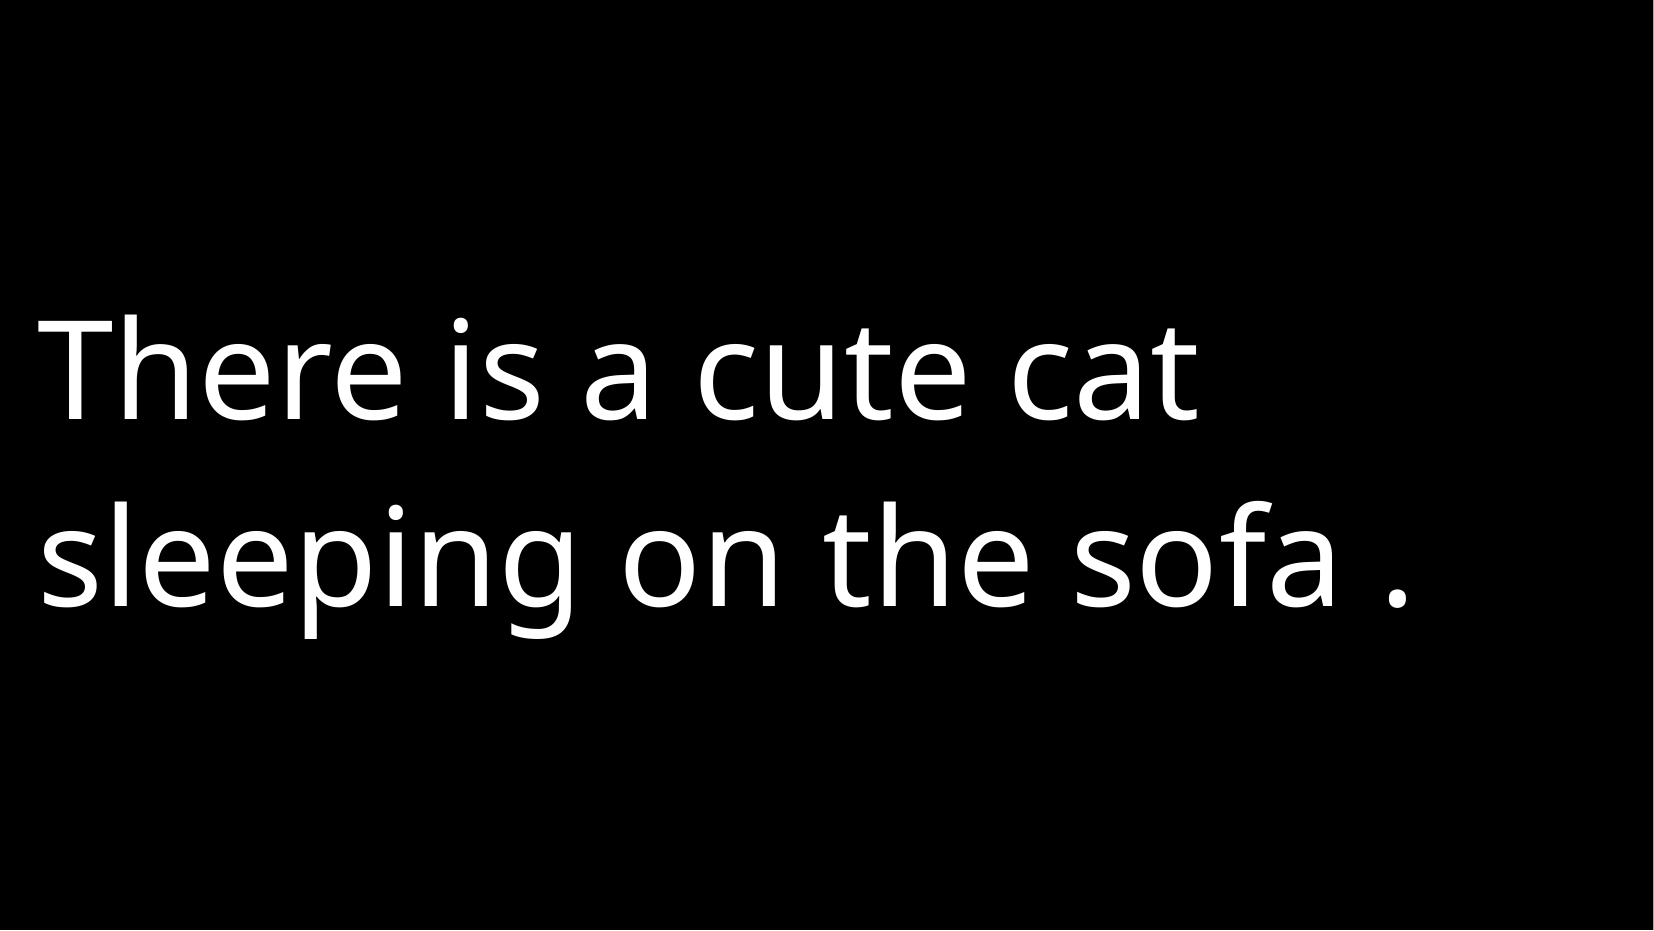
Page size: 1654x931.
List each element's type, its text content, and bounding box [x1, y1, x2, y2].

title There is a cute cat sleeping on the sofa . [37, 19, 1612, 900]
